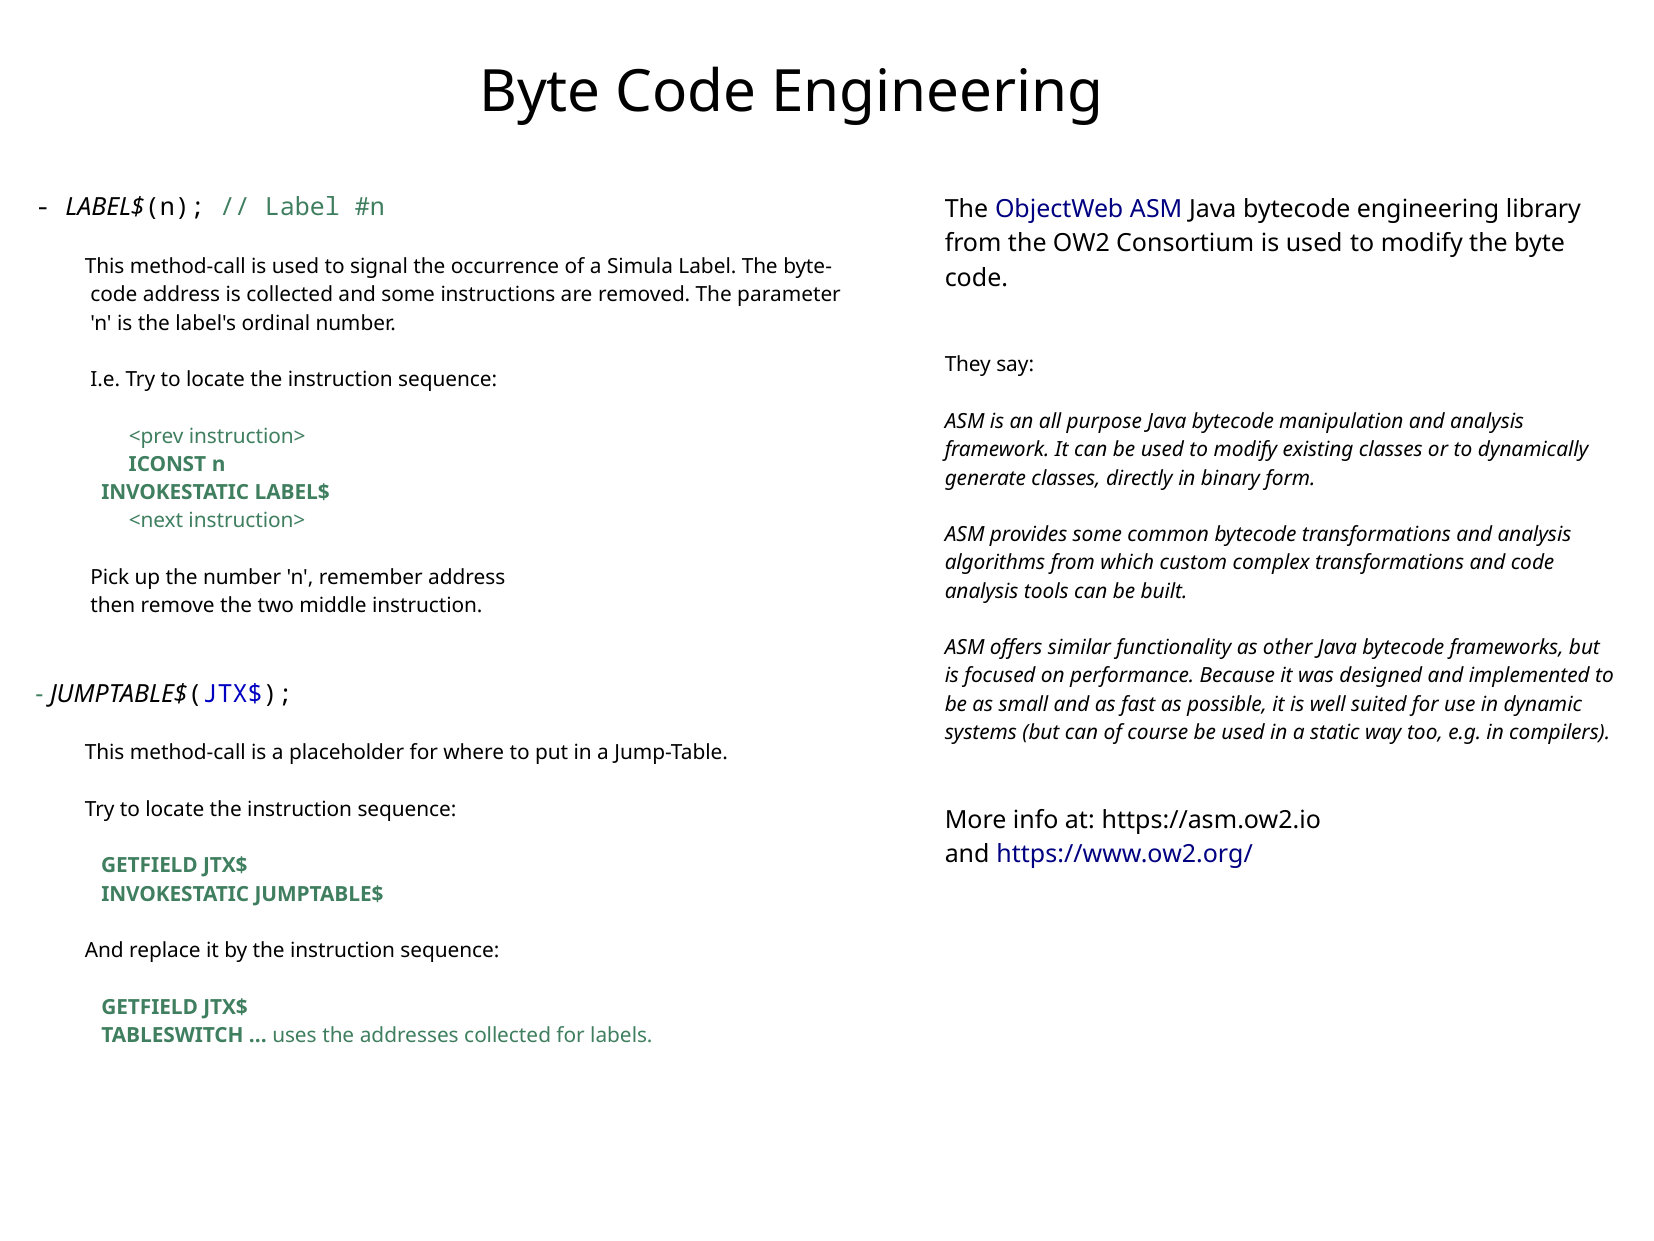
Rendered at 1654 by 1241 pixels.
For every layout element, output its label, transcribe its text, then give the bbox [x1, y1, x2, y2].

title Byte Code Engineering [377, 35, 1205, 142]
title The ObjectWeb ASM Java bytecode engineering library from the OW2 Consortium is used to modify the byte code. They say: ASM is an all purpose Java bytecode manipulation and analysis framework. It can be used to modify existing classes or to dynamically generate classes, directly in binary form. ASM provides some common bytecode transformations and analysis algorithms from which custom complex transformations and code analysis tools can be built. ASM offers similar functionality as other Java bytecode frameworks, but is focused on performance. Because it was designed and implemented to be as small and as fast as possible, it is well suited for use in dynamic systems (but can of course be used in a static way too, e.g. in compilers). More info at: https://asm.ow2.io and https://www.ow2.org/ [944, 191, 1619, 1217]
title - LABEL$(n); // Label #n This method-call is used to signal the occurrence of a Simula Label. The byte- code address is collected and some instructions are removed. The parameter 'n' is the label's ordinal number. I.e. Try to locate the instruction sequence: <prev instruction> ICONST n INVOKESTATIC LABEL$ <next instruction> Pick up the number 'n', remember address then remove the two middle instruction. - JUMPTABLE$(JTX$); This method-call is a placeholder for where to put in a Jump-Table. Try to locate the instruction sequence: GETFIELD JTX$ INVOKESTATIC JUMPTABLE$ And replace it by the instruction sequence: GETFIELD JTX$ TABLESWITCH ... uses the addresses collected for labels. [35, 188, 863, 1158]
